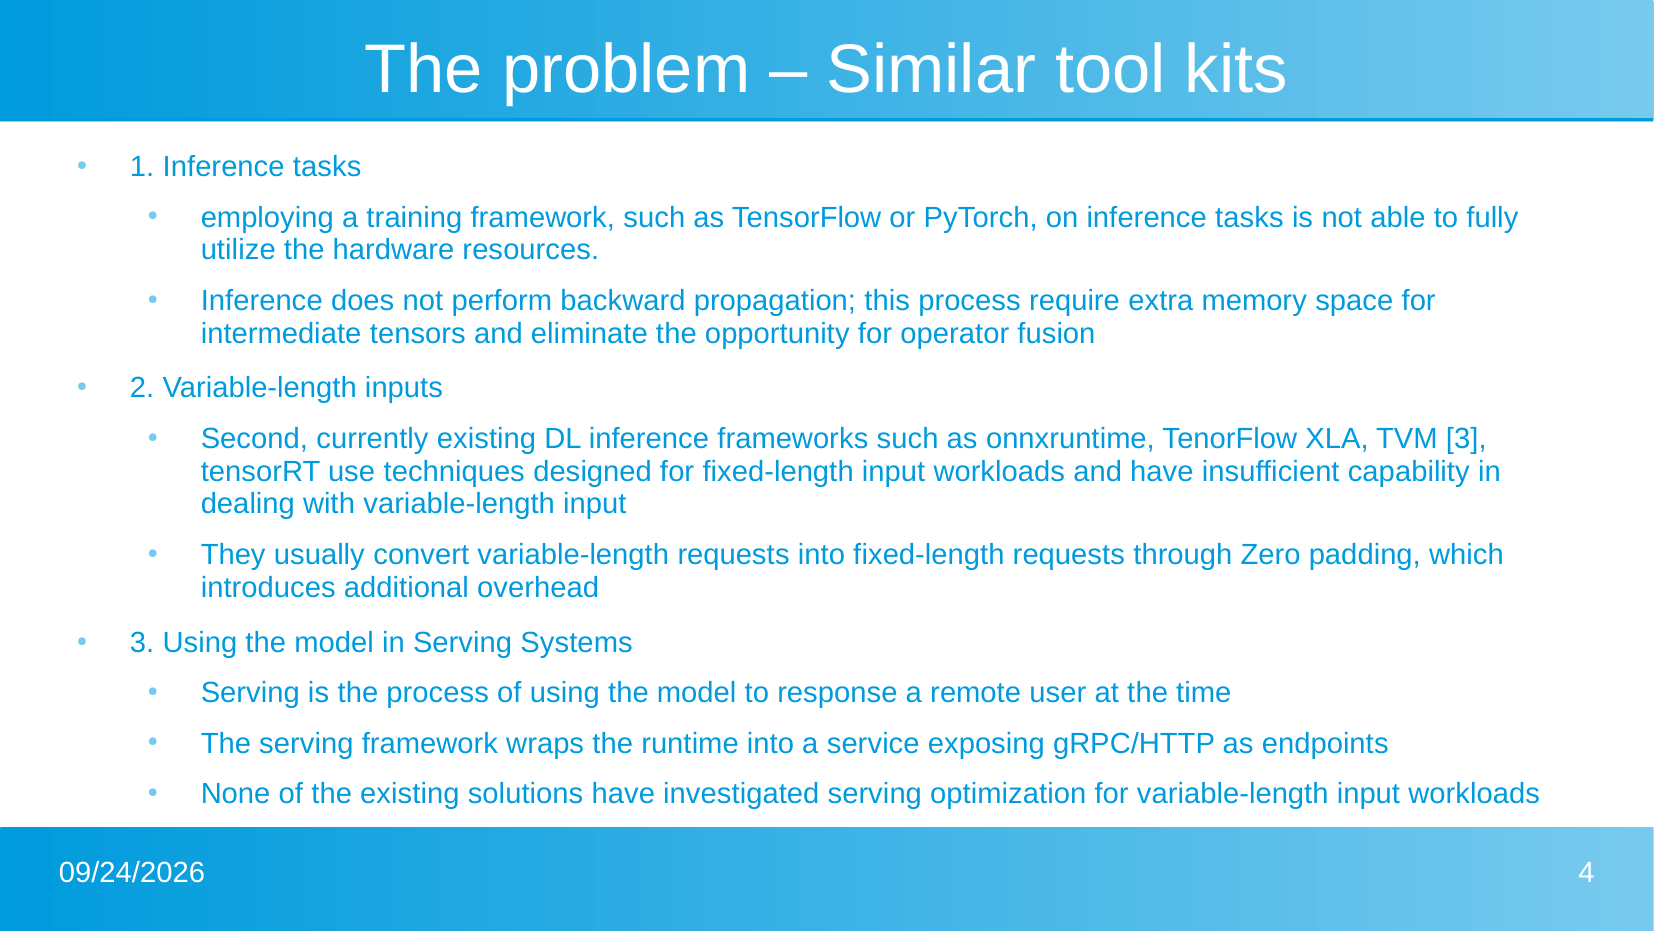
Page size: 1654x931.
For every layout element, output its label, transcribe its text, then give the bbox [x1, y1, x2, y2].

list 1. Inference tasks employing a training framework, such as TensorFlow or PyTorch, on inference tasks is not able to fully utilize the hardware resources. Inference does not perform backward propagation; this process require extra memory space for intermediate tensors and eliminate the opportunity for operator fusion 2. Variable-length inputs Second, currently existing DL inference frameworks such as onnxruntime, TenorFlow XLA, TVM [3], tensorRT use techniques designed for fixed-length input workloads and have insufficient capability in dealing with variable-length input They usually convert variable-length requests into fixed-length requests through Zero padding, which introduces additional overhead 3. Using the model in Serving Systems Serving is the process of using the model to response a remote user at the time The serving framework wraps the runtime into a service exposing gRPC/HTTP as endpoints None of the existing solutions have investigated serving optimization for variable-length input workloads [59, 150, 1595, 686]
title The problem – Similar tool kits [59, 29, 1595, 108]
